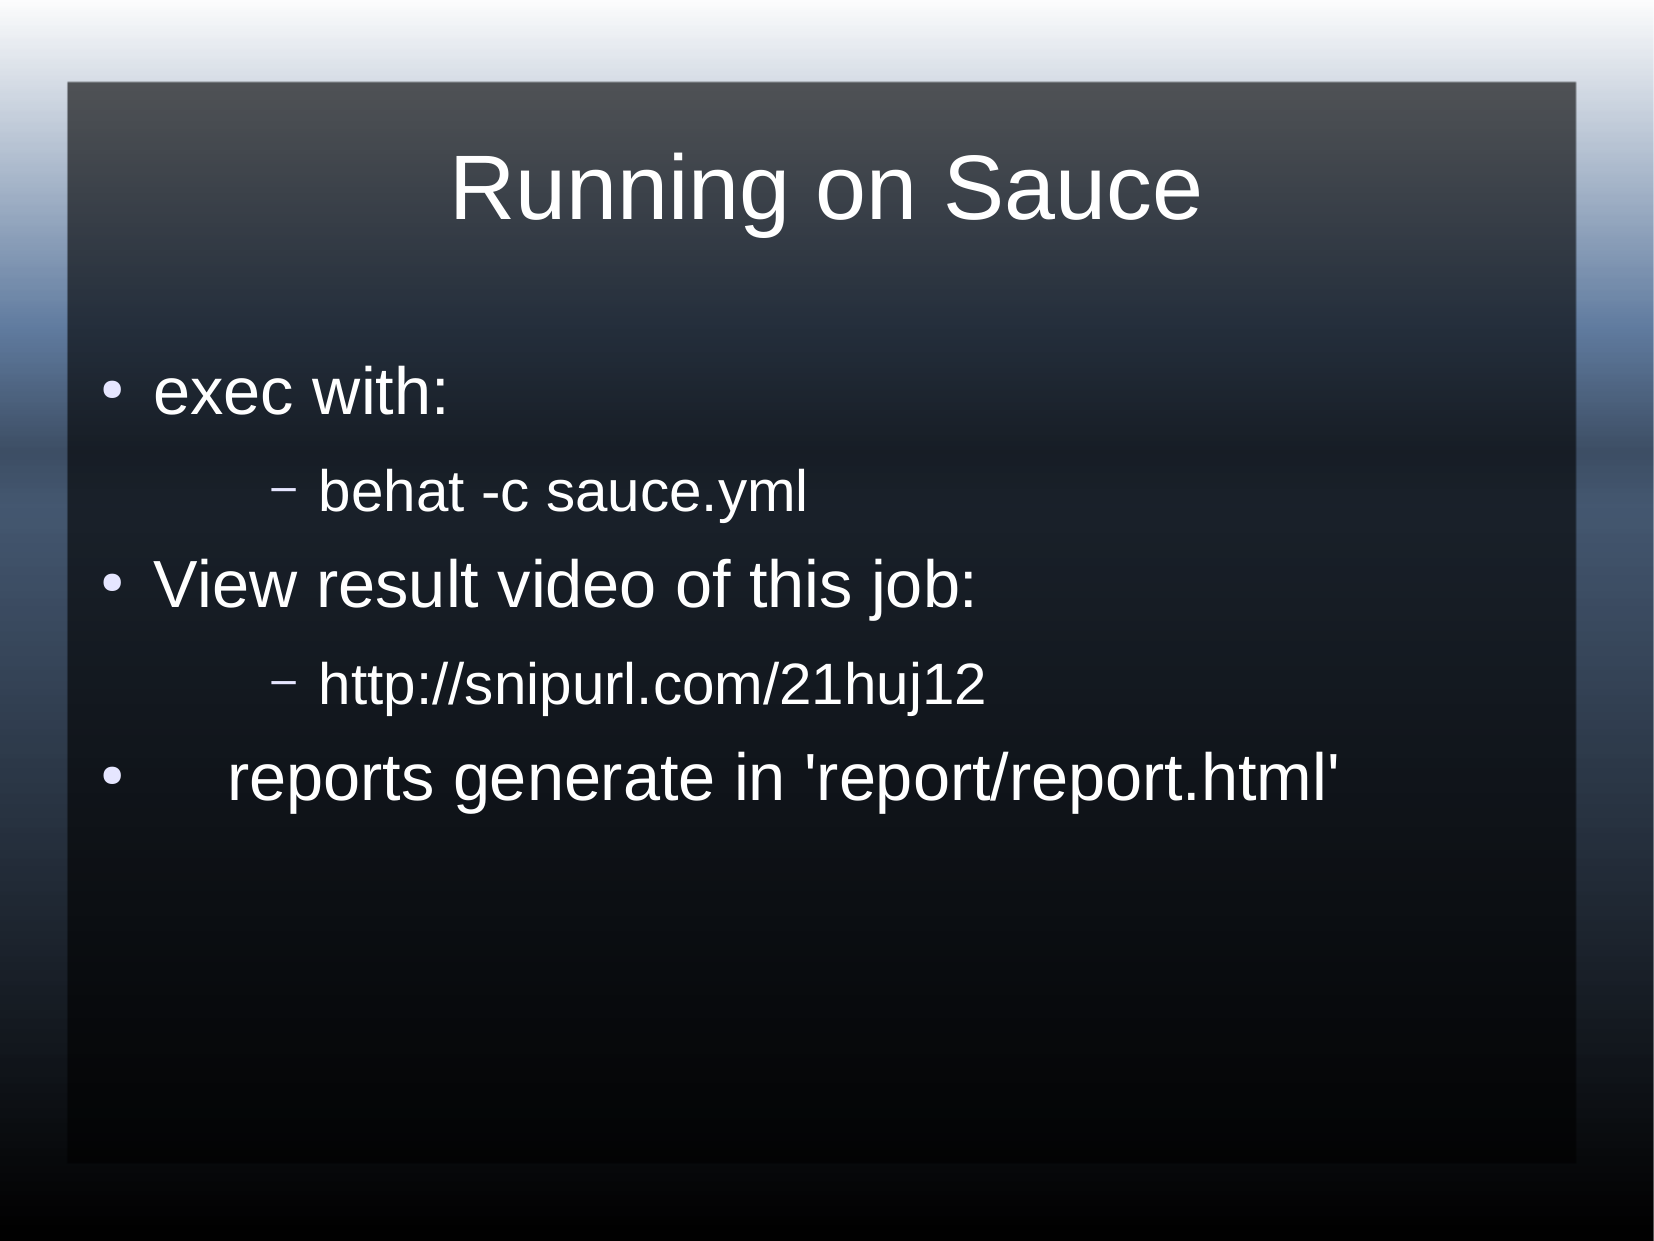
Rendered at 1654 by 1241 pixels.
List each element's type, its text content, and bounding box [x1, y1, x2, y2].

title Running on Sauce [82, 84, 1571, 292]
picture [0, 0, 1654, 1241]
list exec with: behat -c sauce.yml View result video of this job: http://snipurl.com/21huj12 reports generate in 'report/report.html' [82, 354, 1571, 1074]
